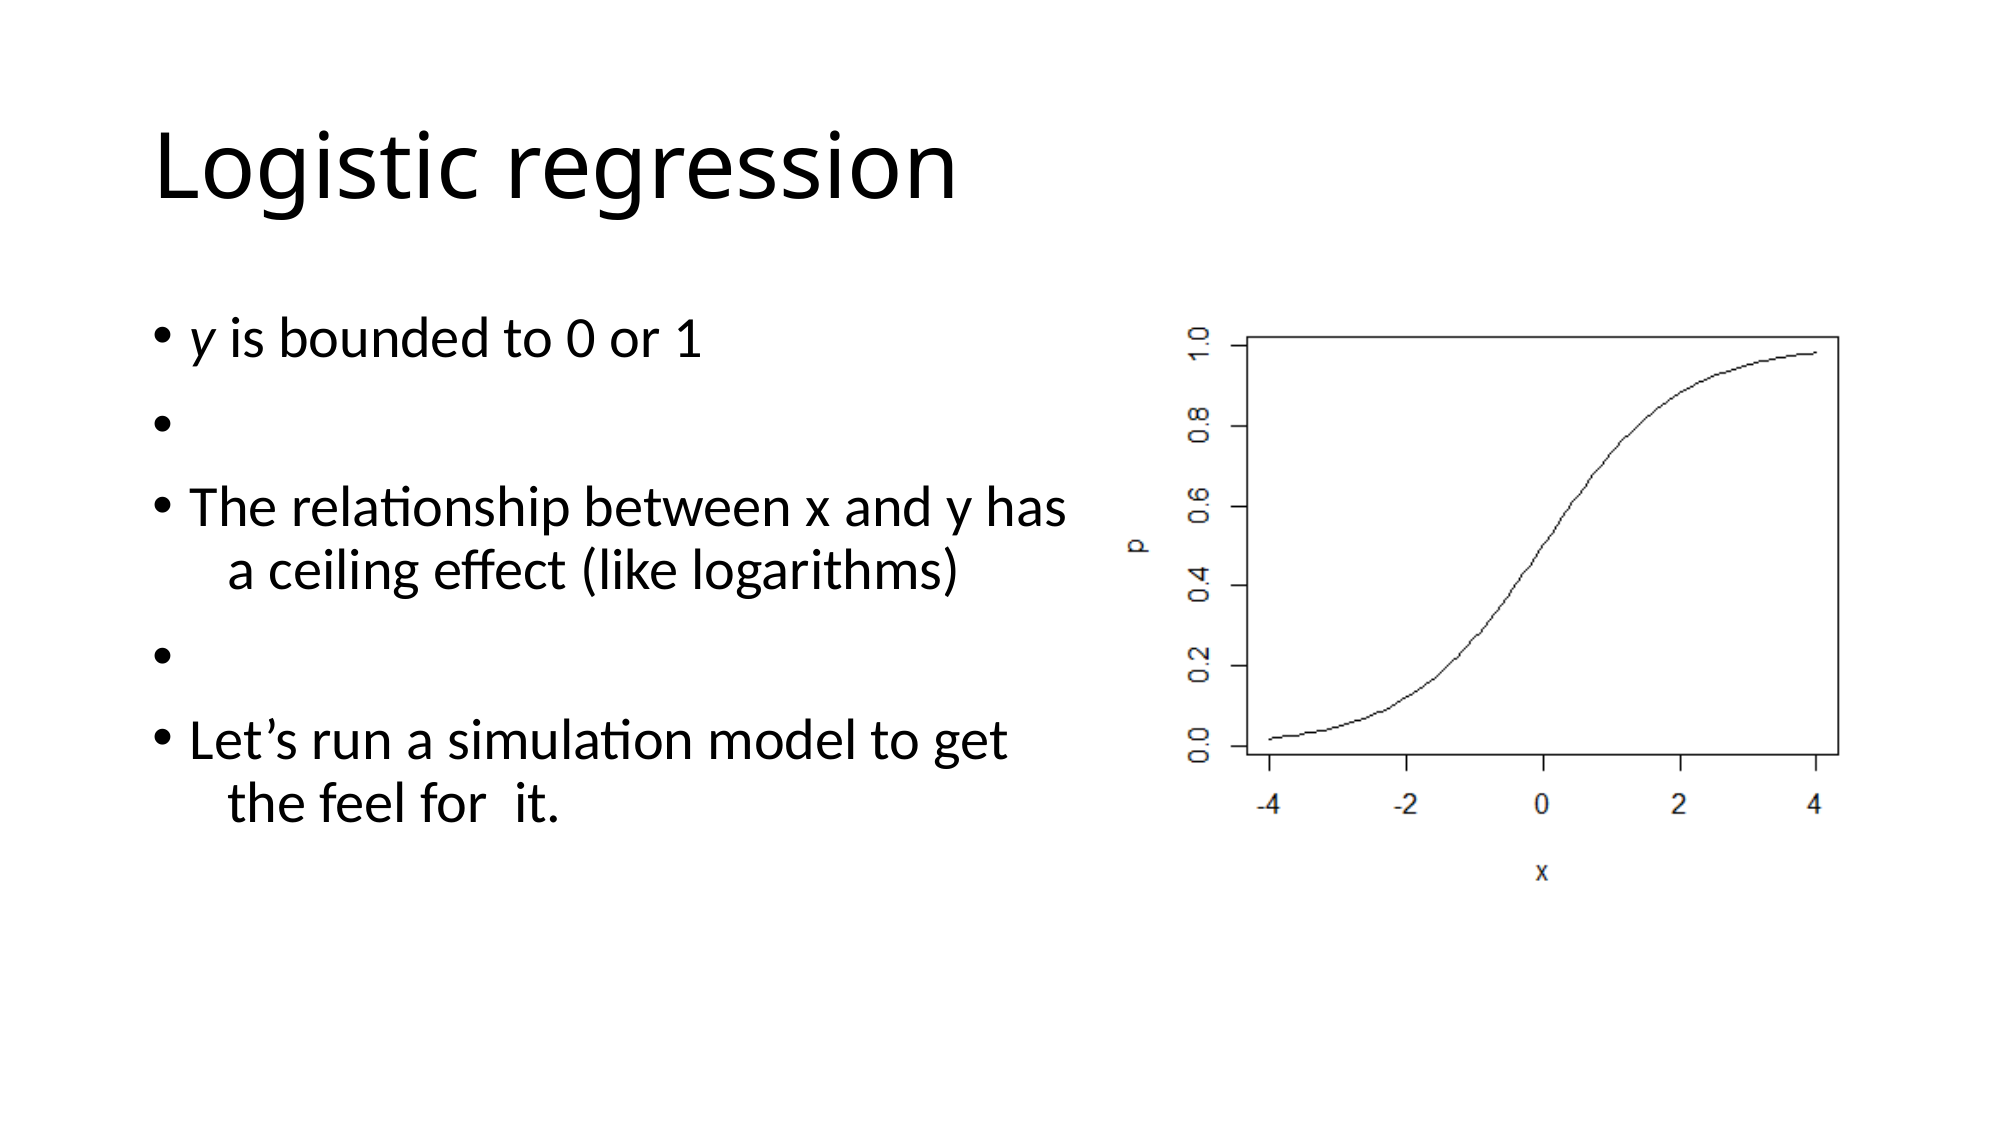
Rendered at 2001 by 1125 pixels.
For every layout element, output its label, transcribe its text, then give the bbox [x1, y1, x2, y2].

title Logistic regression [137, 59, 1863, 278]
list y is bounded to 0 or 1 The relationship between x and y has a ceiling effect (like logarithms) Let’s run a simulation model to get the feel for it. [137, 299, 1114, 1046]
picture [1113, 203, 1908, 922]
